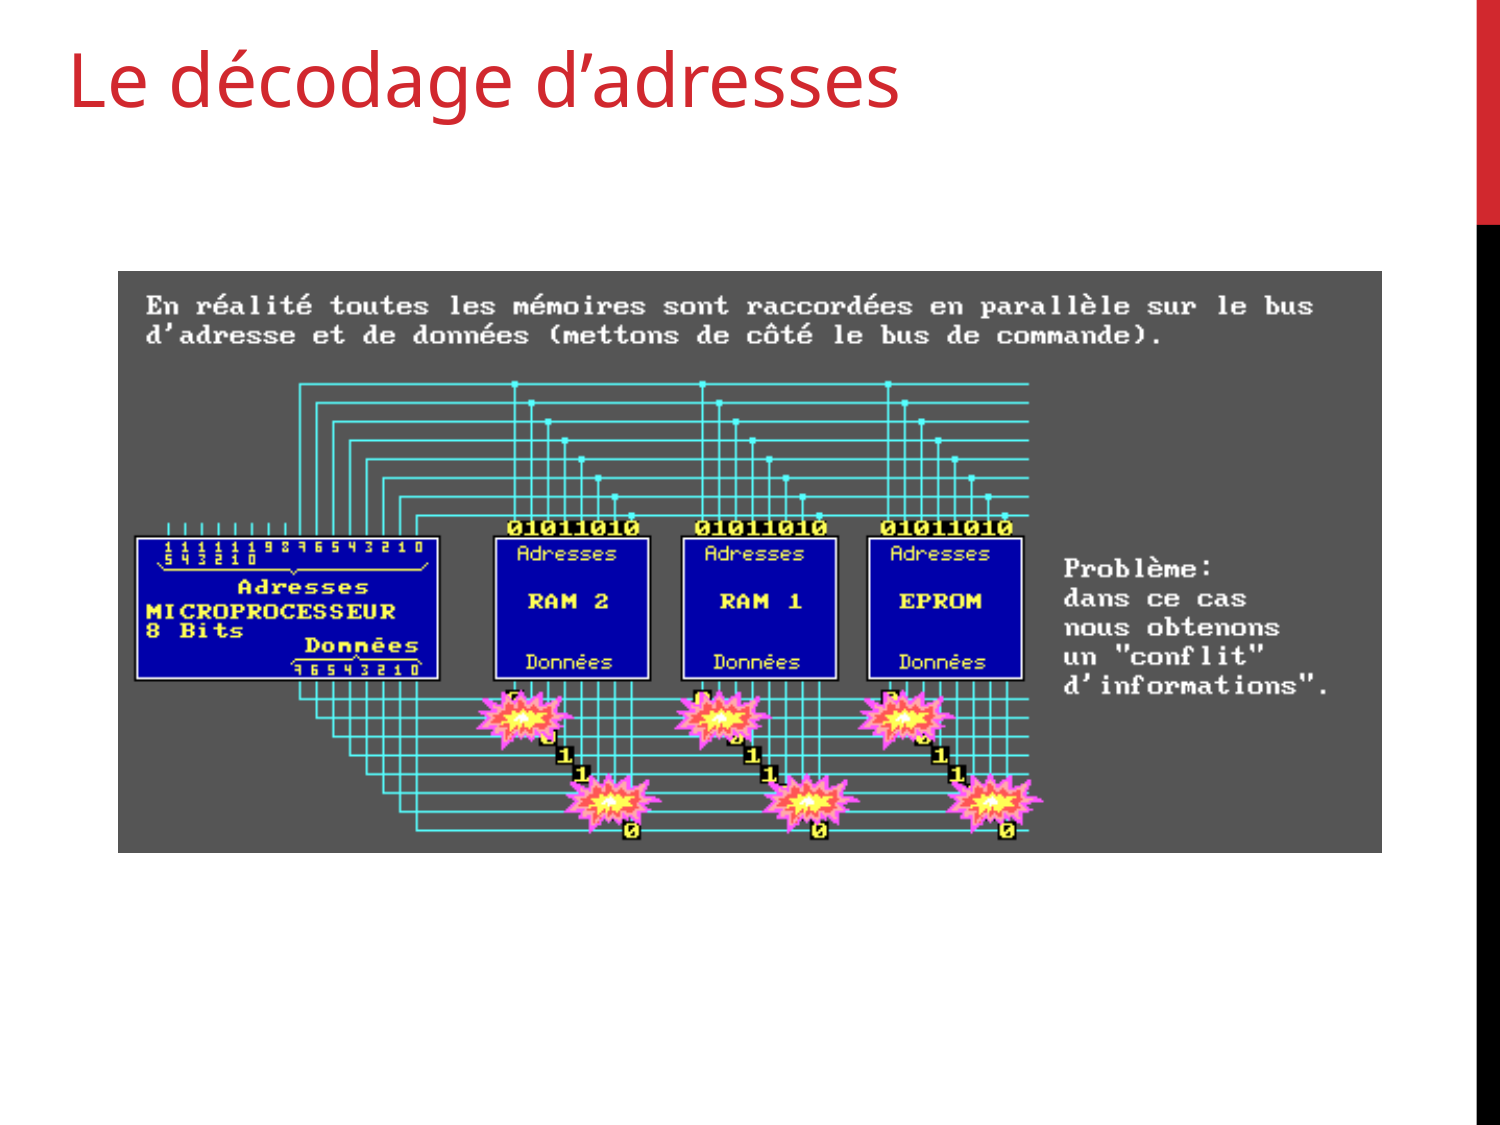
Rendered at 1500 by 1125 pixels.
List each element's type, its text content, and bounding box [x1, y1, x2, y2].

picture [118, 271, 1382, 853]
title Le décodage d’adresses [53, 25, 1459, 173]
list [75, 184, 1424, 882]
